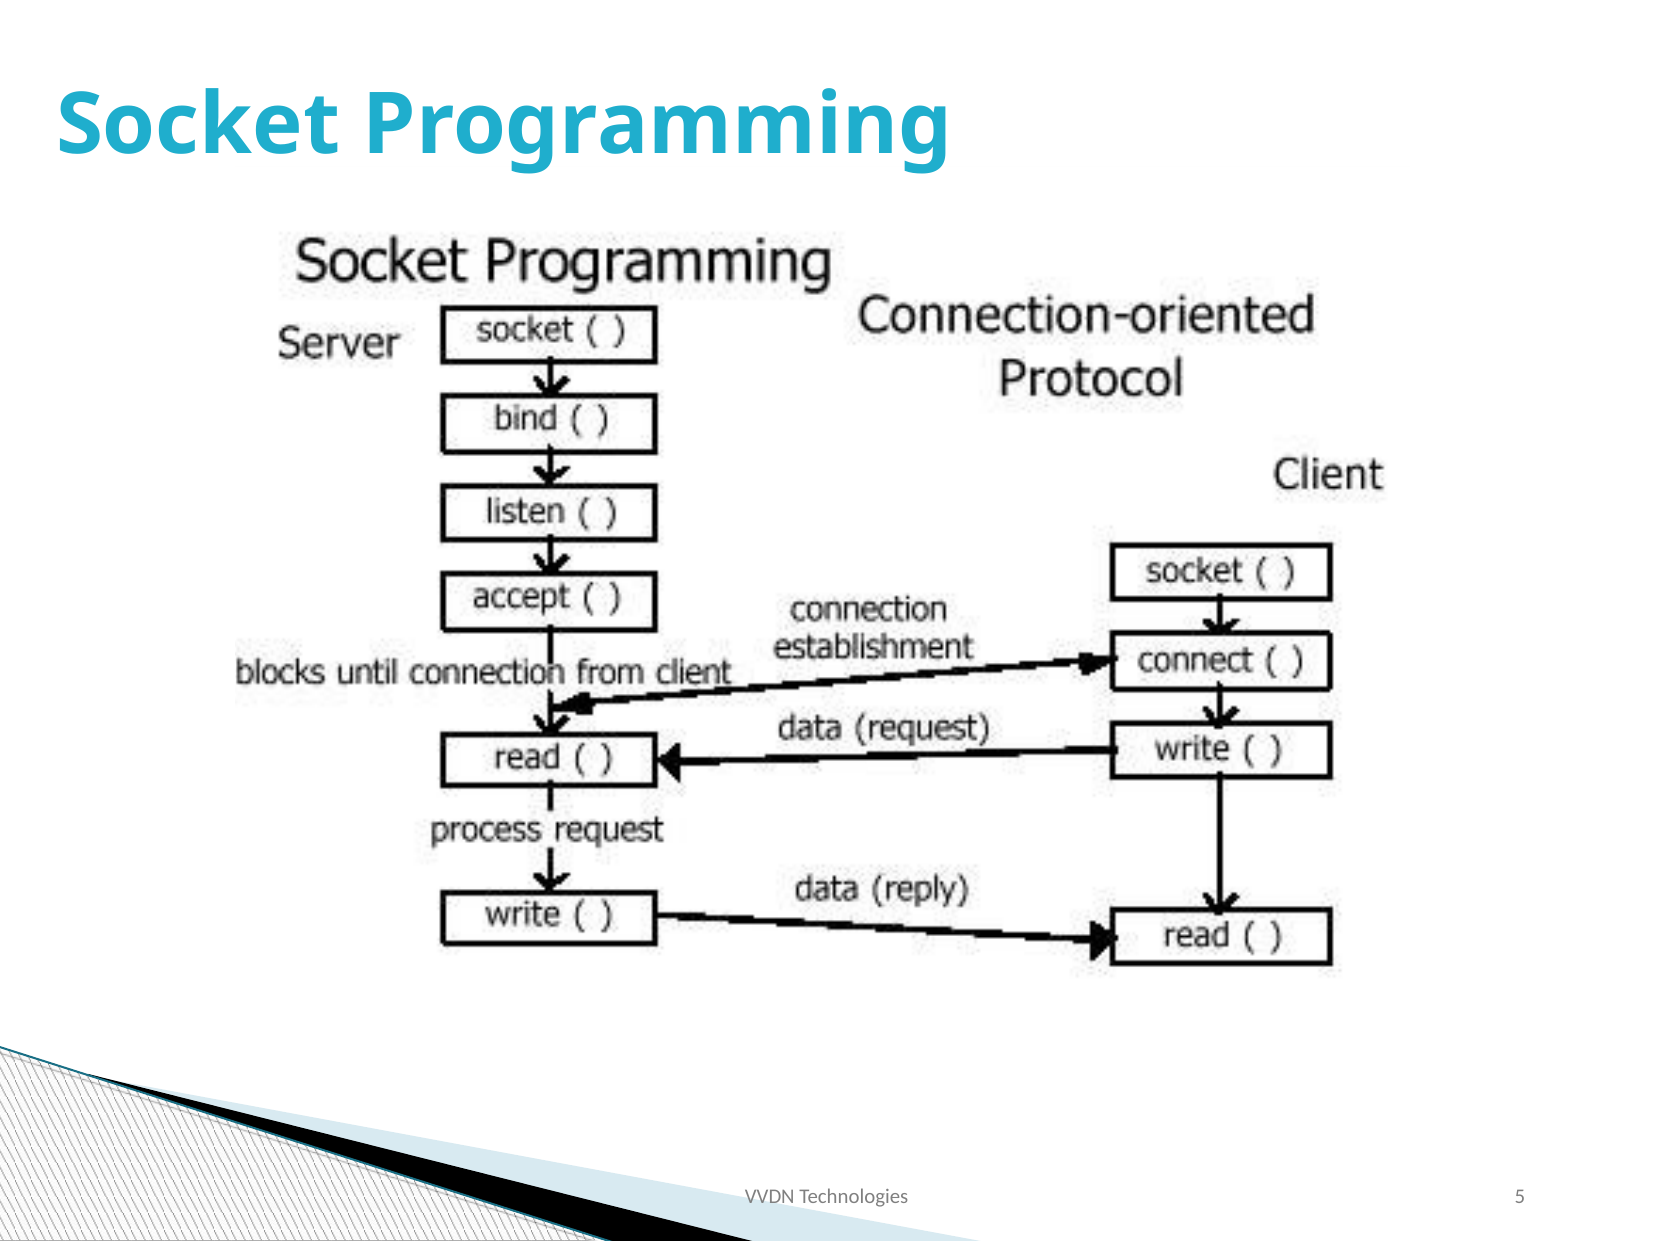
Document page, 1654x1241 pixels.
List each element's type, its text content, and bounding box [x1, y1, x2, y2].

footer VVDN Technologies [547, 1149, 1106, 1216]
title Socket Programming [41, 55, 1189, 185]
slide_number <number> [1167, 1149, 1540, 1216]
picture [235, 165, 1422, 1117]
picture [0, 1049, 602, 1241]
